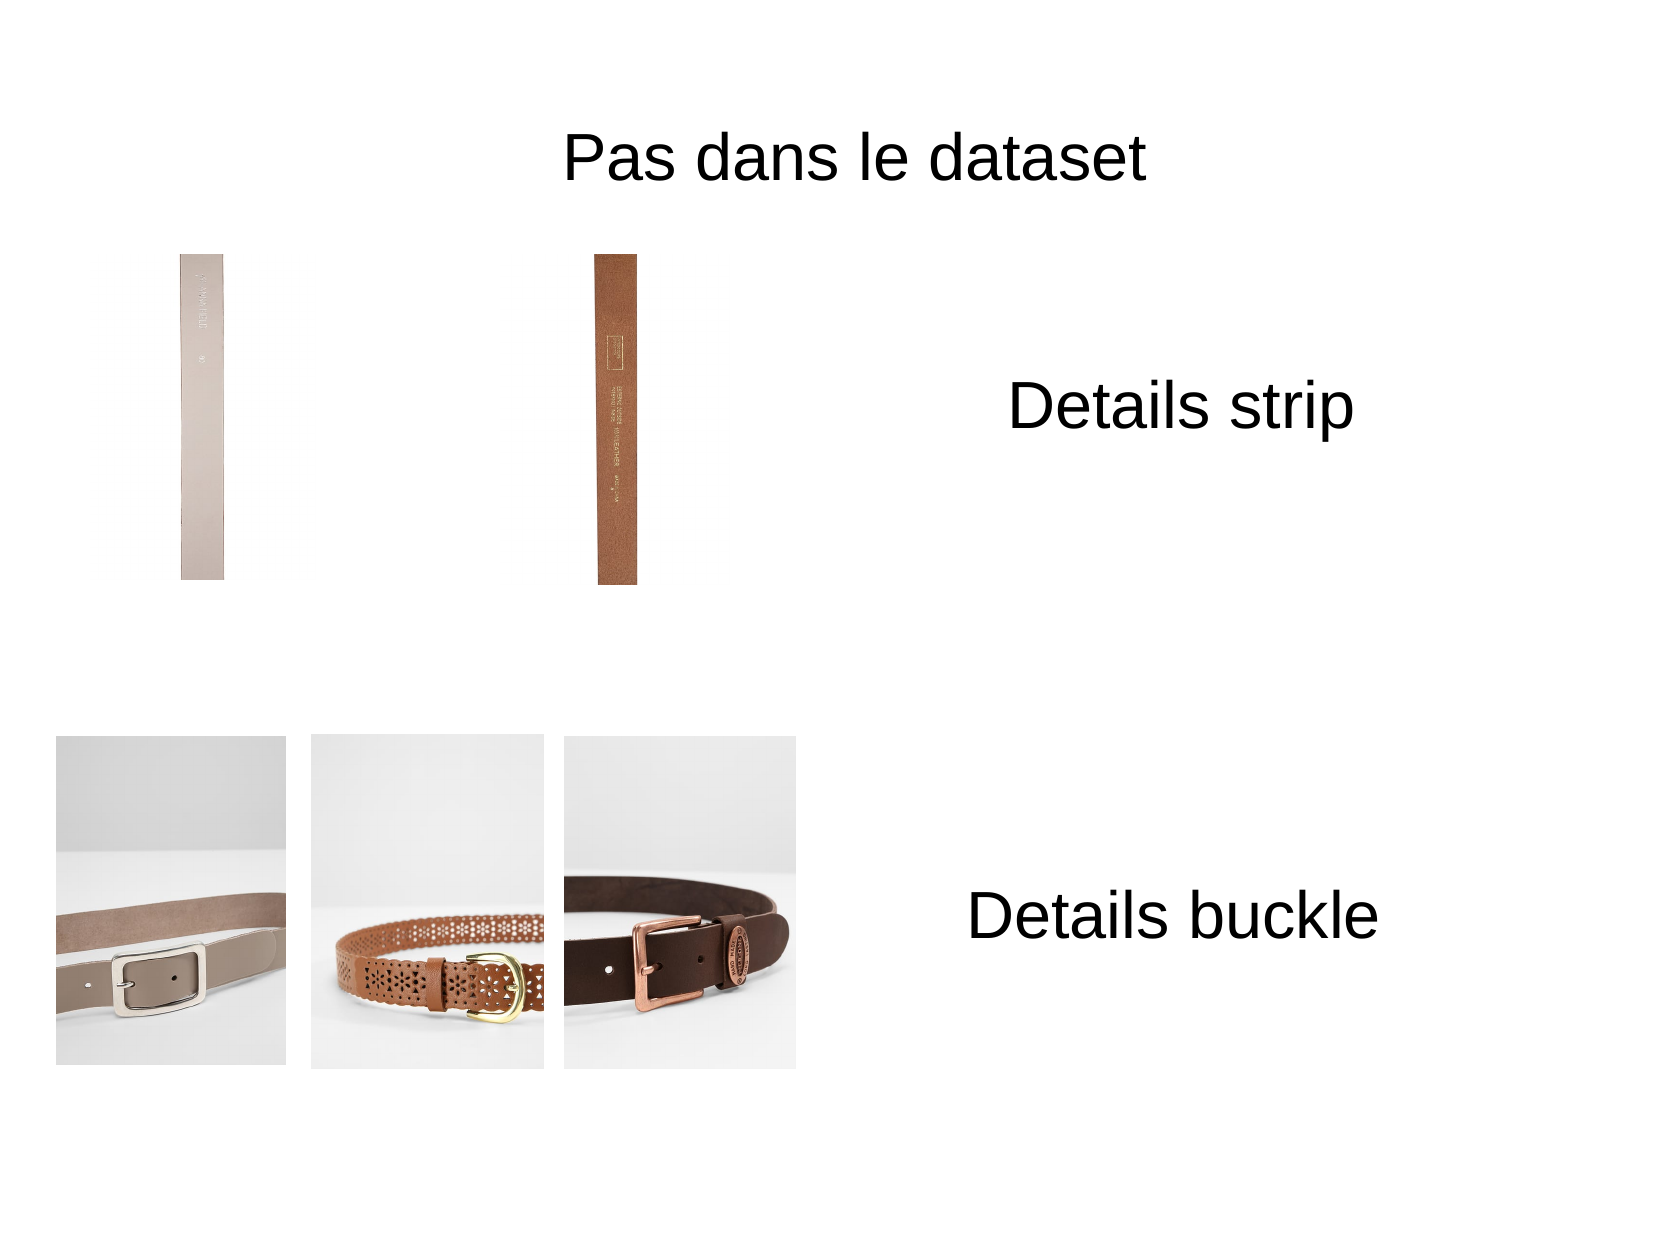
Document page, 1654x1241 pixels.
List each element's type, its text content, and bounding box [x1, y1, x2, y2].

subtitle Details strip [922, 270, 1441, 541]
text_box Pas dans le dataset [540, 60, 1171, 256]
picture [564, 736, 796, 1070]
text_box Details buckle [915, 780, 1433, 1051]
picture [500, 254, 730, 586]
picture [311, 734, 544, 1069]
picture [90, 254, 316, 580]
picture [56, 736, 286, 1066]
